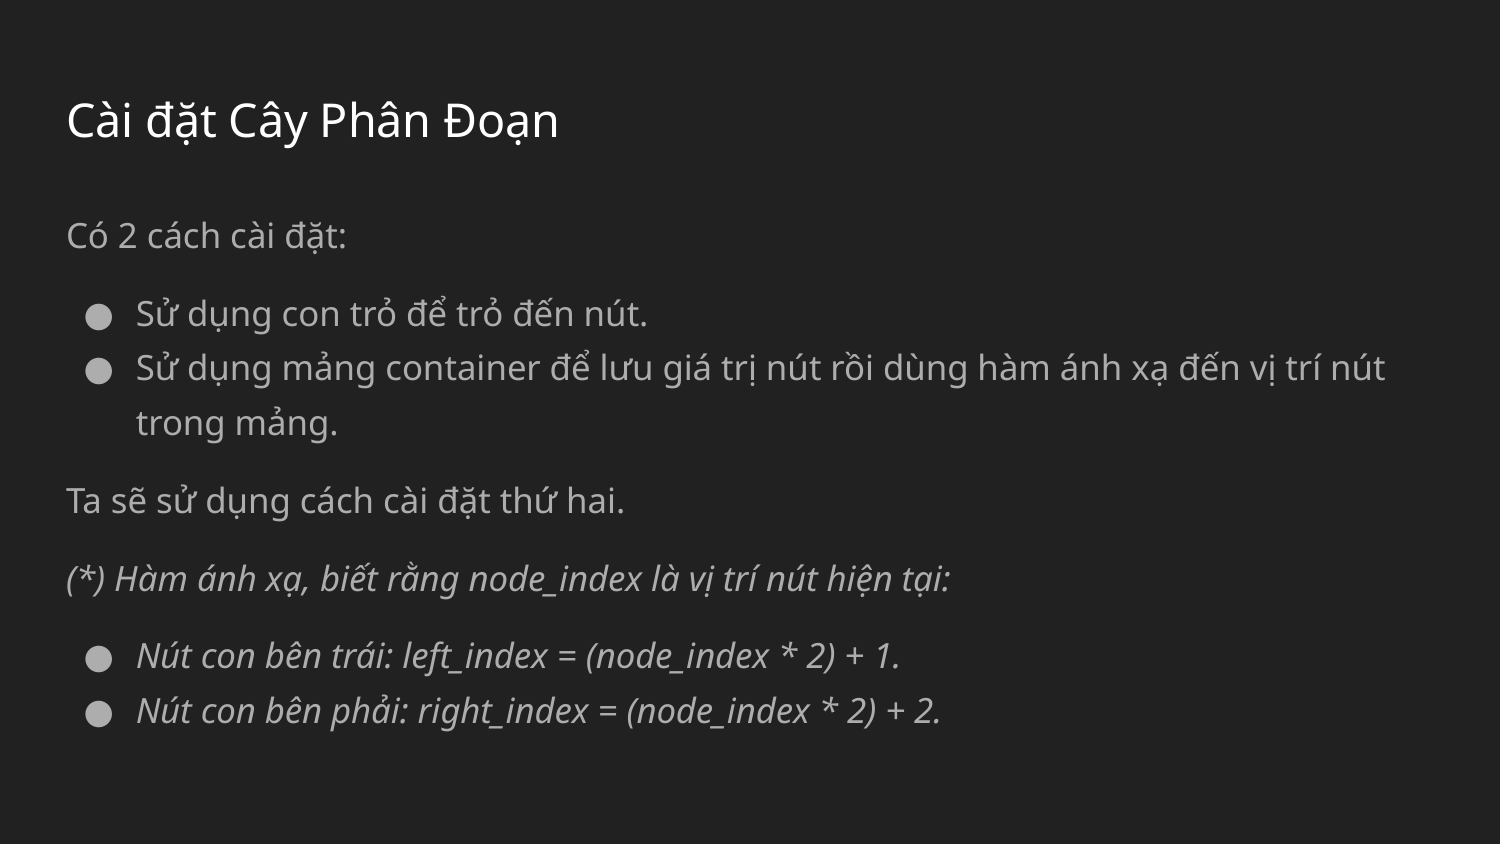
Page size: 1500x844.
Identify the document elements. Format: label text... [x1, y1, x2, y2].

title Cài đặt Cây Phân Đoạn [51, 72, 1449, 167]
list Có 2 cách cài đặt: Sử dụng con trỏ để trỏ đến nút. Sử dụng mảng container để lưu giá trị nút rồi dùng hàm ánh xạ đến vị trí nút trong mảng. Ta sẽ sử dụng cách cài đặt thứ hai. (*) Hàm ánh xạ, biết rằng node_index là vị trí nút hiện tại: Nút con bên trái: left_index = (node_index * 2) + 1. Nút con bên phải: right_index = (node_index * 2) + 2. [51, 189, 1449, 750]
